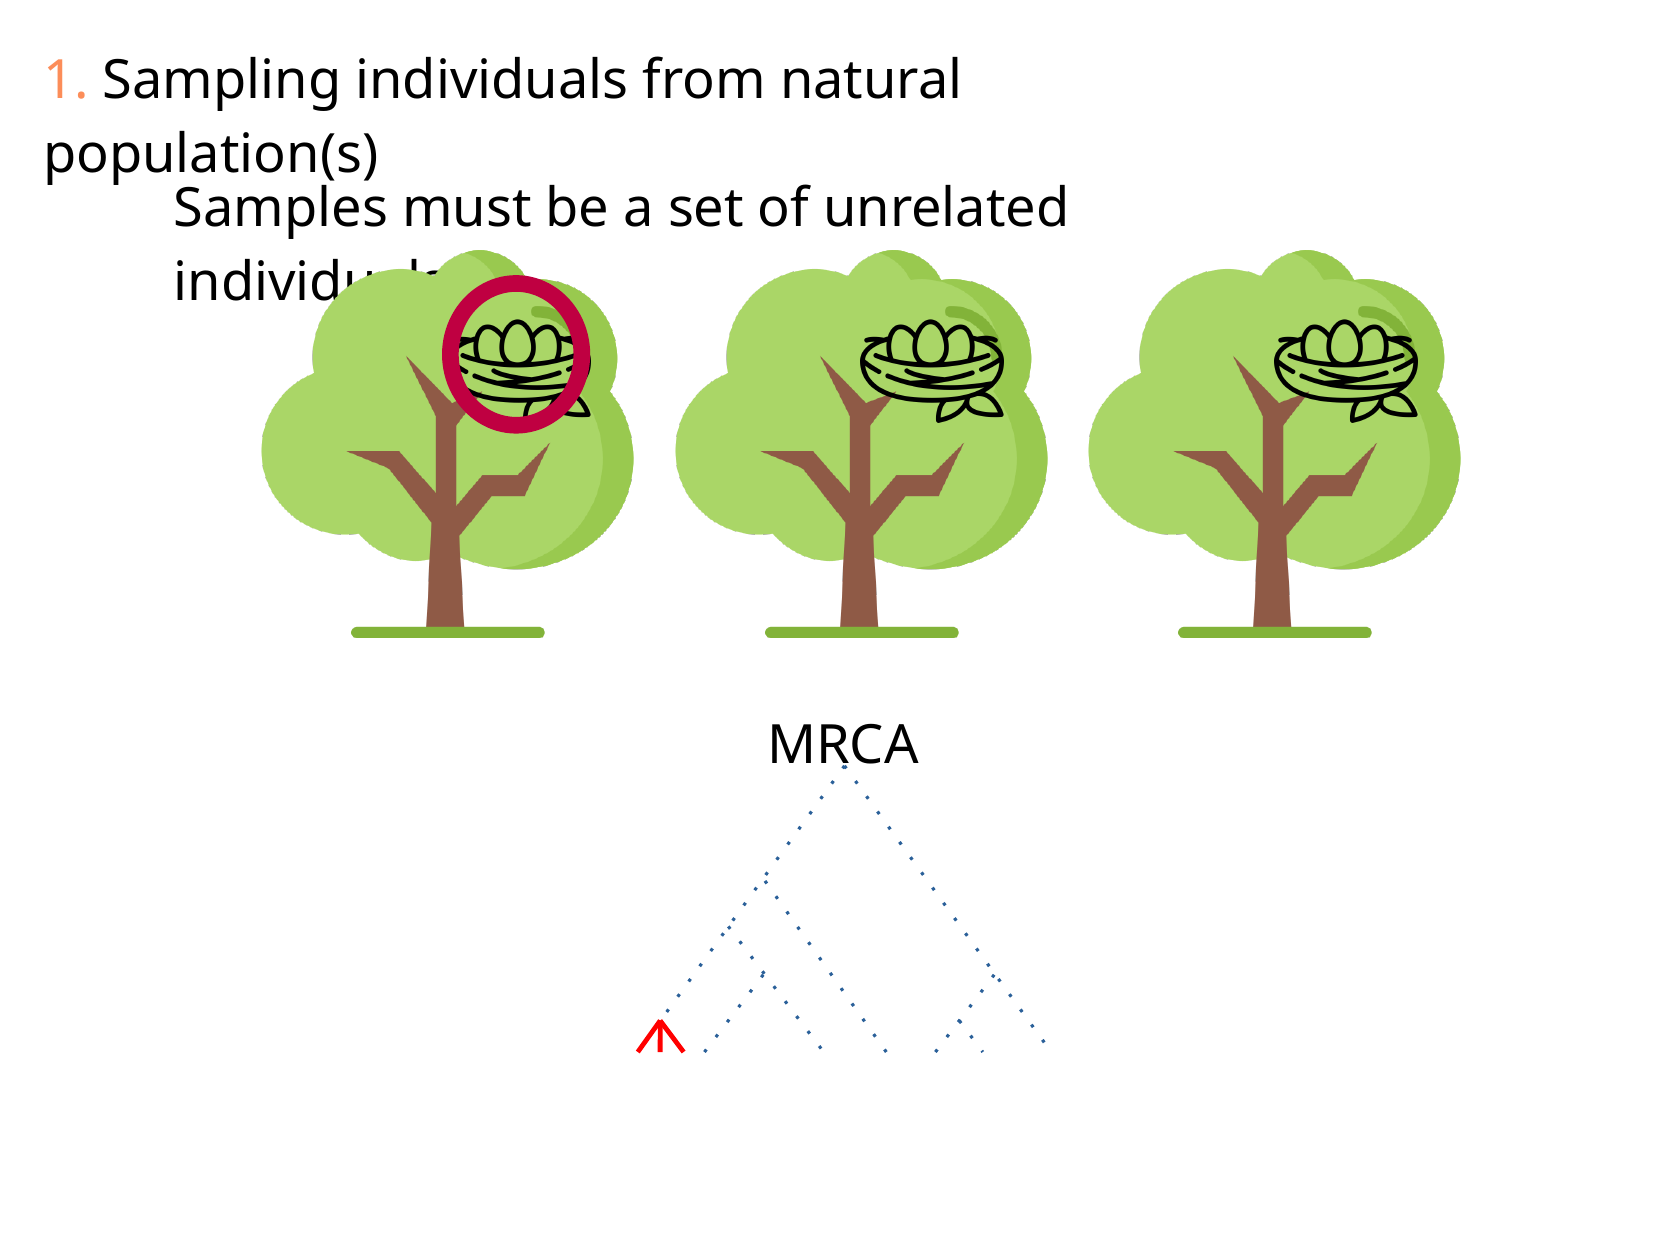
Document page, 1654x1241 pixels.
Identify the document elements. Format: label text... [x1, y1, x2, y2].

picture [667, 250, 1055, 638]
picture [1080, 250, 1468, 638]
text_box Samples must be a set of unrelated individuals [158, 161, 1347, 260]
text_box MRCA [696, 698, 990, 772]
picture [253, 250, 641, 638]
text_box 1. Sampling individuals from natural population(s) [28, 33, 1205, 107]
